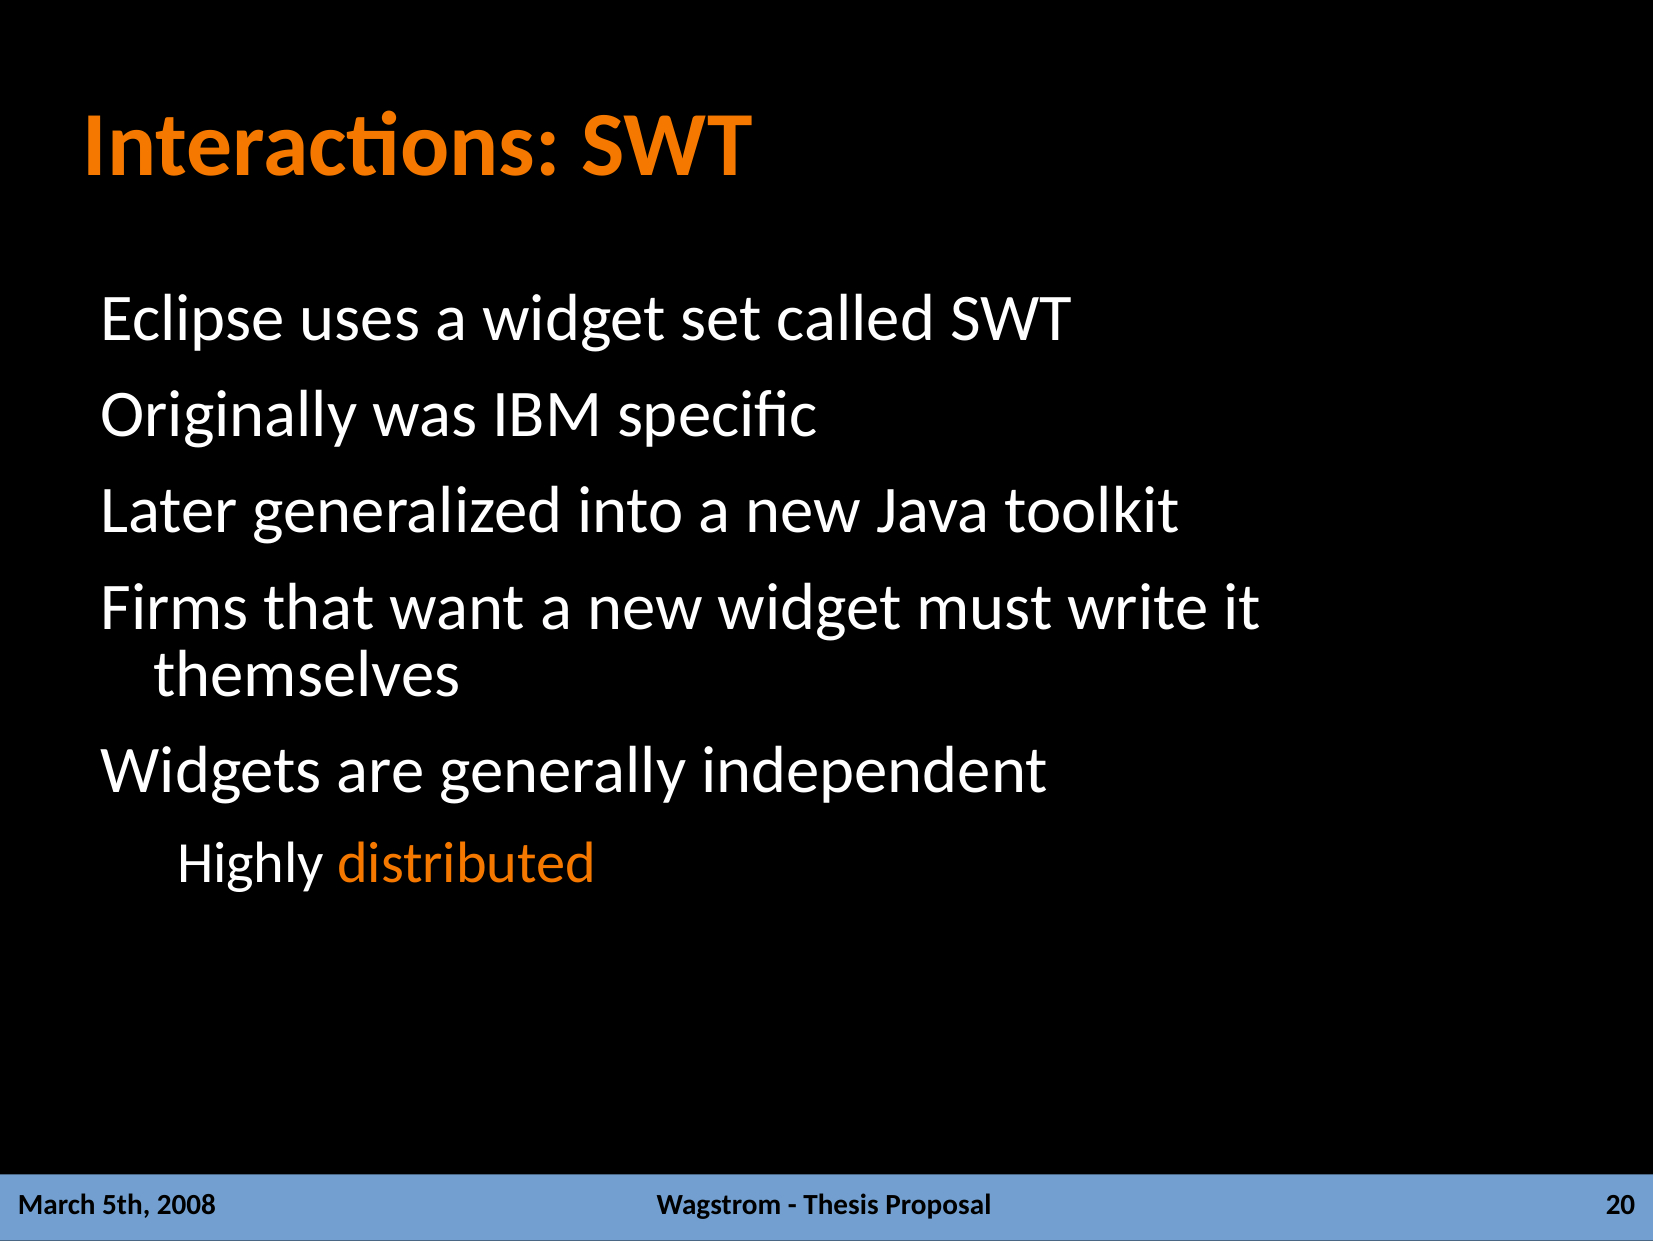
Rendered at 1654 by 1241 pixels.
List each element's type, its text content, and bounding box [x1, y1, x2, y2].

list Eclipse uses a widget set called SWT Originally was IBM specific Later generalized into a new Java toolkit Firms that want a new widget must write it themselves Widgets are generally independent Highly distributed [82, 290, 1571, 1095]
title Interactions: SWT [82, 56, 1571, 250]
